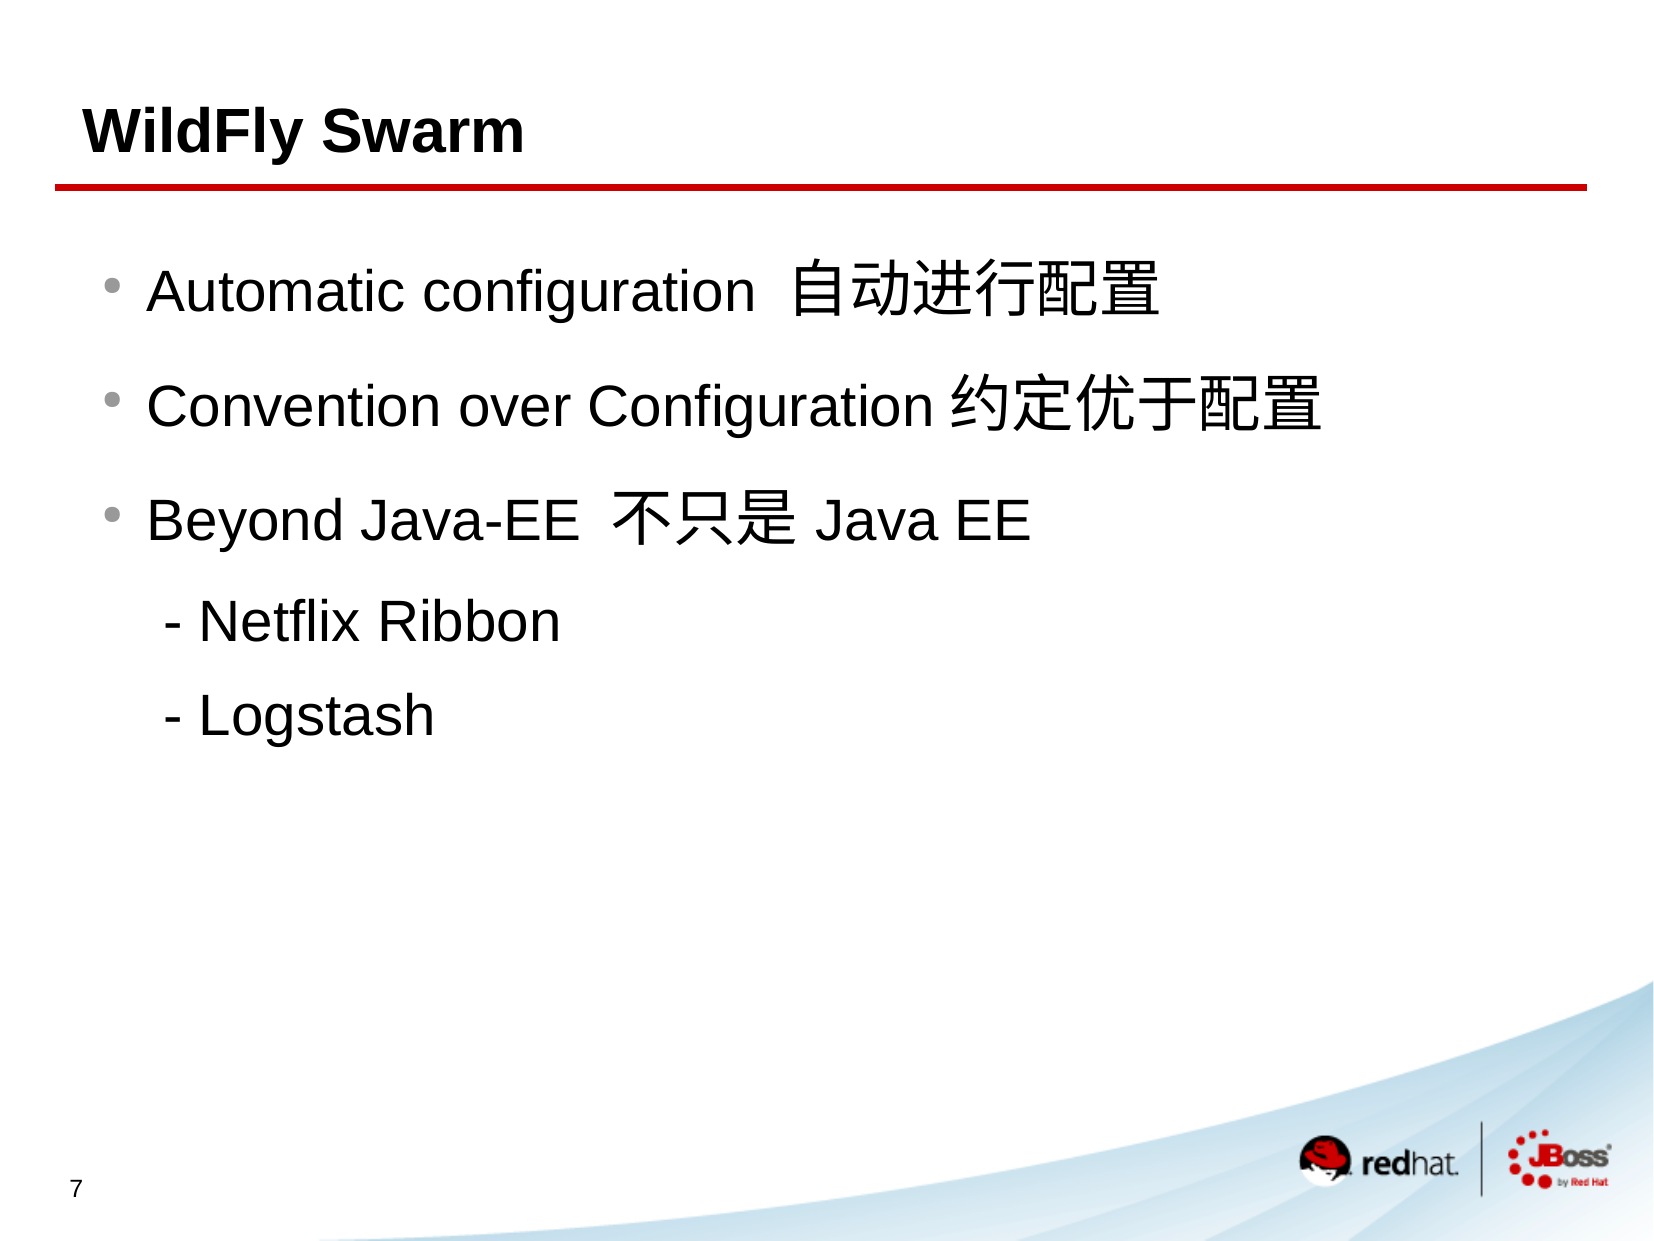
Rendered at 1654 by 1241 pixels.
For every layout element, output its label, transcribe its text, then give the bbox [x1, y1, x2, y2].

list Automatic configuration 自动进行配置 Convention over Configuration约定优于配置 Beyond Java-EE 不只是Java EE - Netflix Ribbon - Logstash [86, 244, 1576, 1039]
picture [0, 0, 1654, 1241]
title WildFly Swarm [82, 37, 1571, 226]
